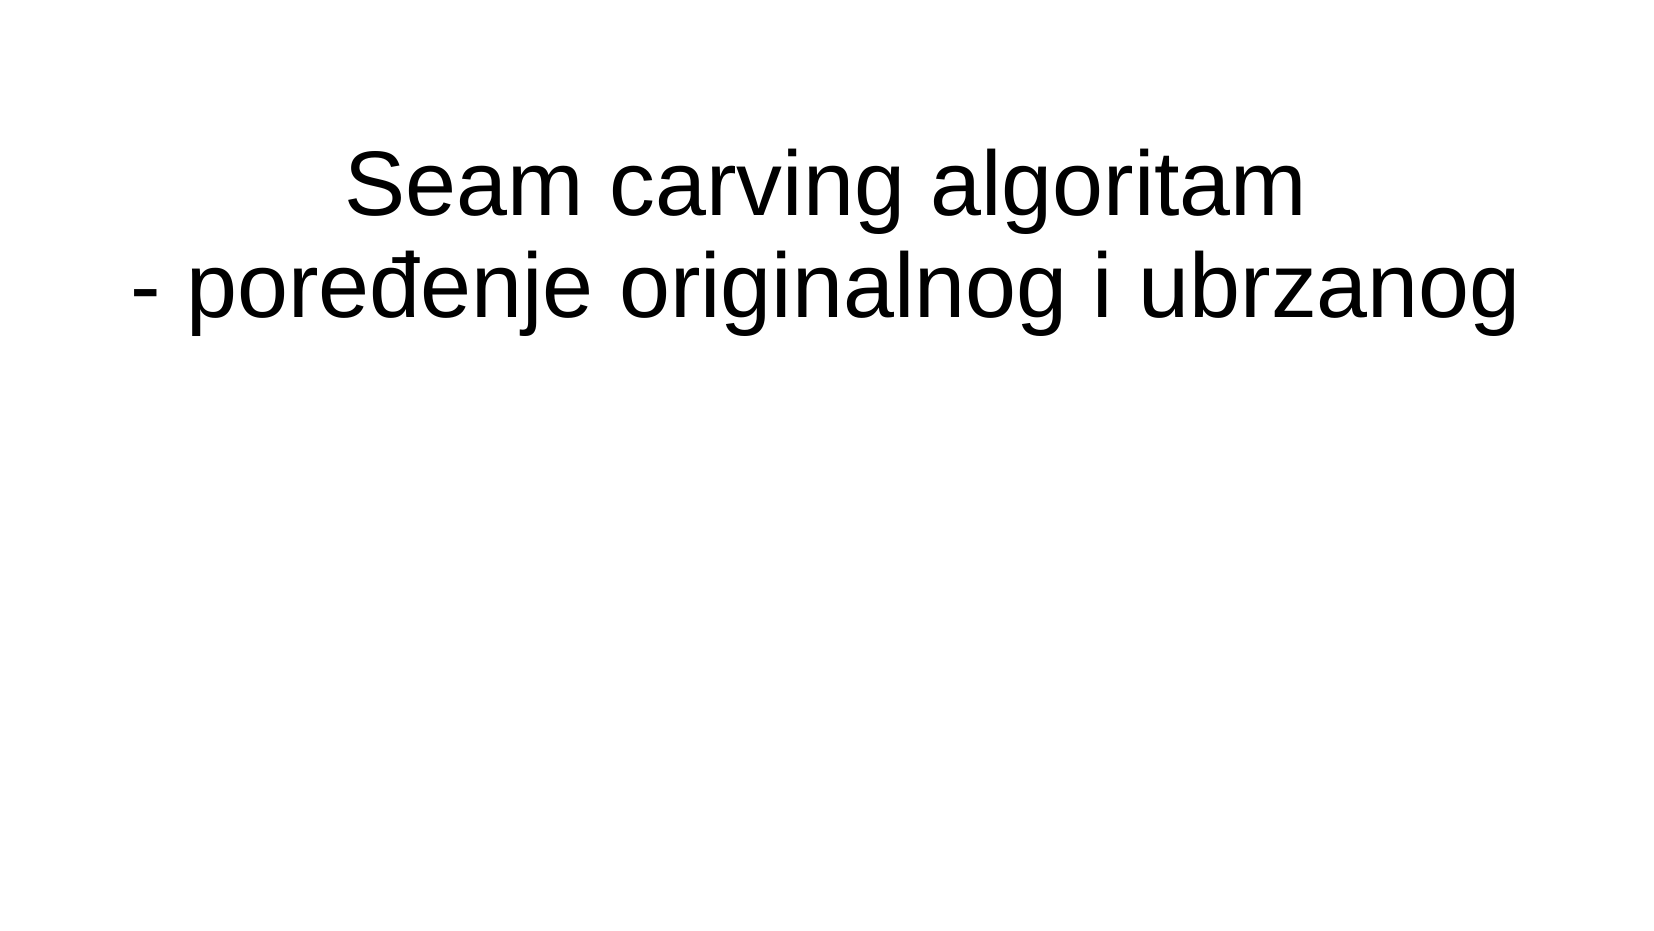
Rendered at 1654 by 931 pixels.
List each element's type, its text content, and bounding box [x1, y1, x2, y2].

title Seam carving algoritam - poređenje originalnog i ubrzanog [82, 132, 1571, 338]
